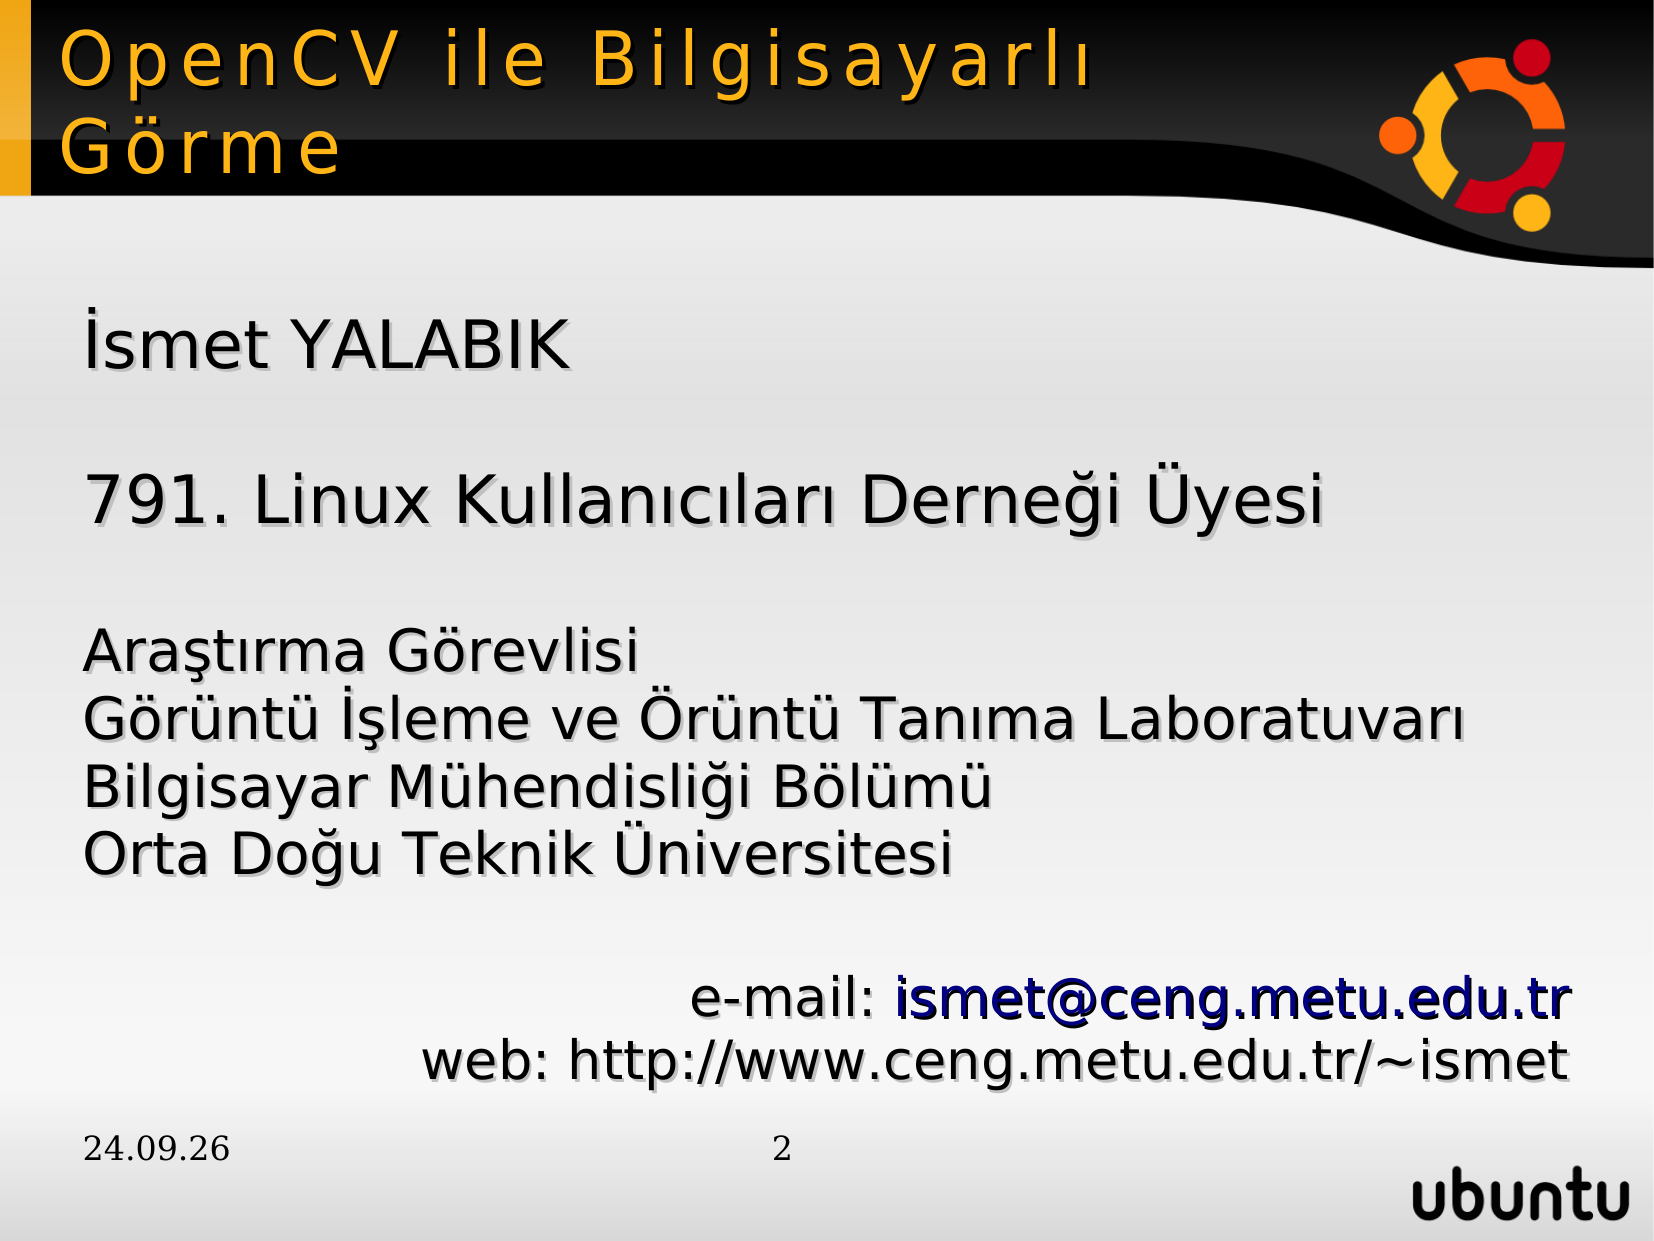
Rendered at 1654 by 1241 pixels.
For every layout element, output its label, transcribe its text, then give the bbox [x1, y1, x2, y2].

title OpenCV ile Bilgisayarlı Görme [59, 16, 1270, 191]
subtitle İsmet YALABIK 791. Linux Kullanıcıları Derneği Üyesi Araştırma Görevlisi Görüntü İşleme ve Örüntü Tanıma Laboratuvarı Bilgisayar Mühendisliği Bölümü Orta Doğu Teknik Üniversitesi e-mail: ismet@ceng.metu.edu.tr web: http://www.ceng.metu.edu.tr/~ismet [82, 297, 1571, 1102]
picture [0, 0, 1654, 1241]
